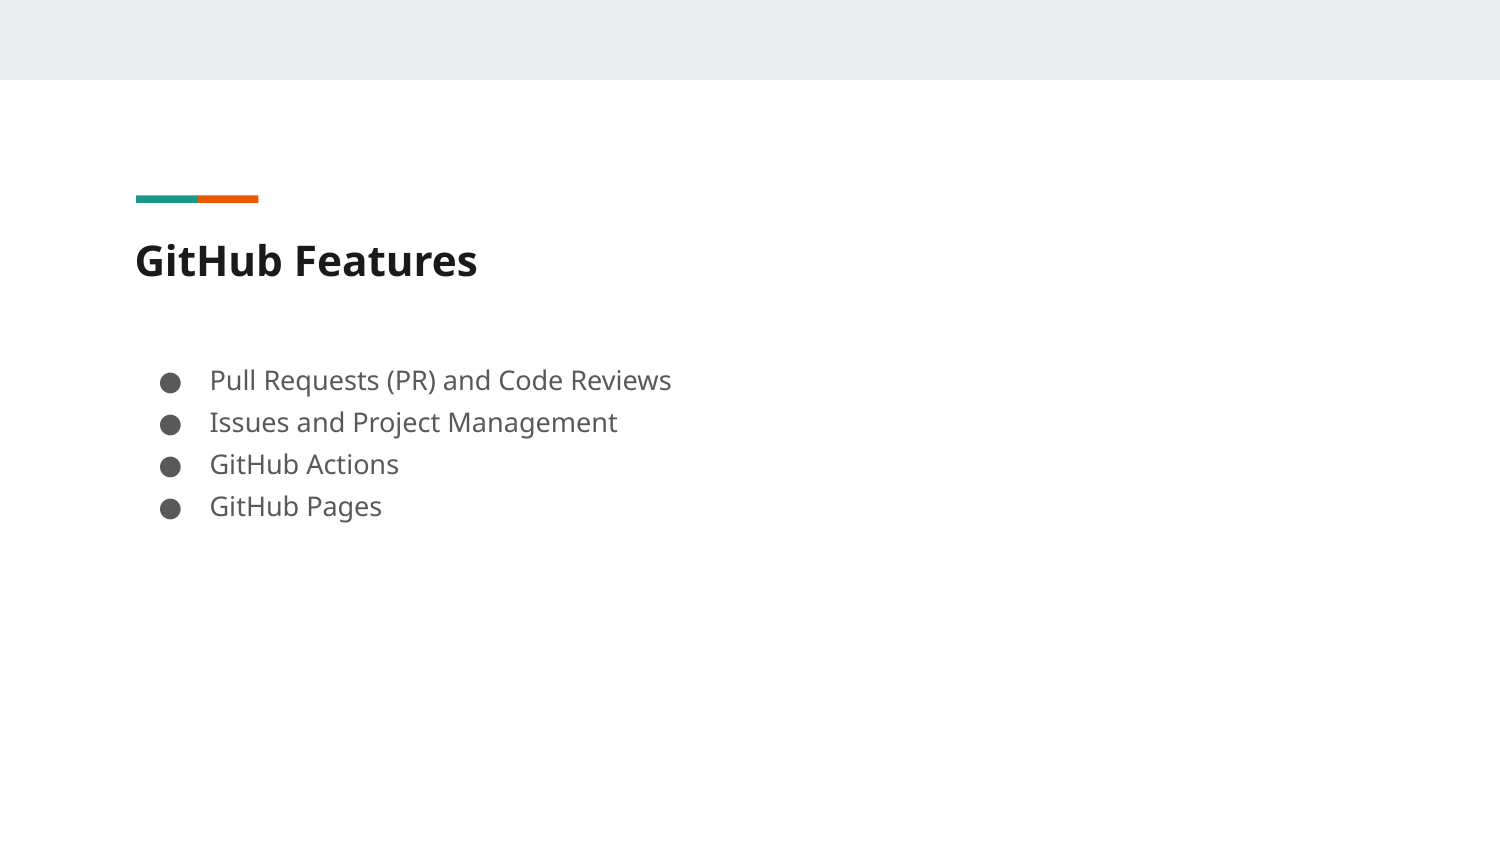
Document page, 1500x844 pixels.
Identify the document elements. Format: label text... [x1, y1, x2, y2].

list Pull Requests (PR) and Code Reviews Issues and Project Management GitHub Actions GitHub Pages [119, 341, 1381, 712]
title GitHub Features [119, 216, 1381, 305]
